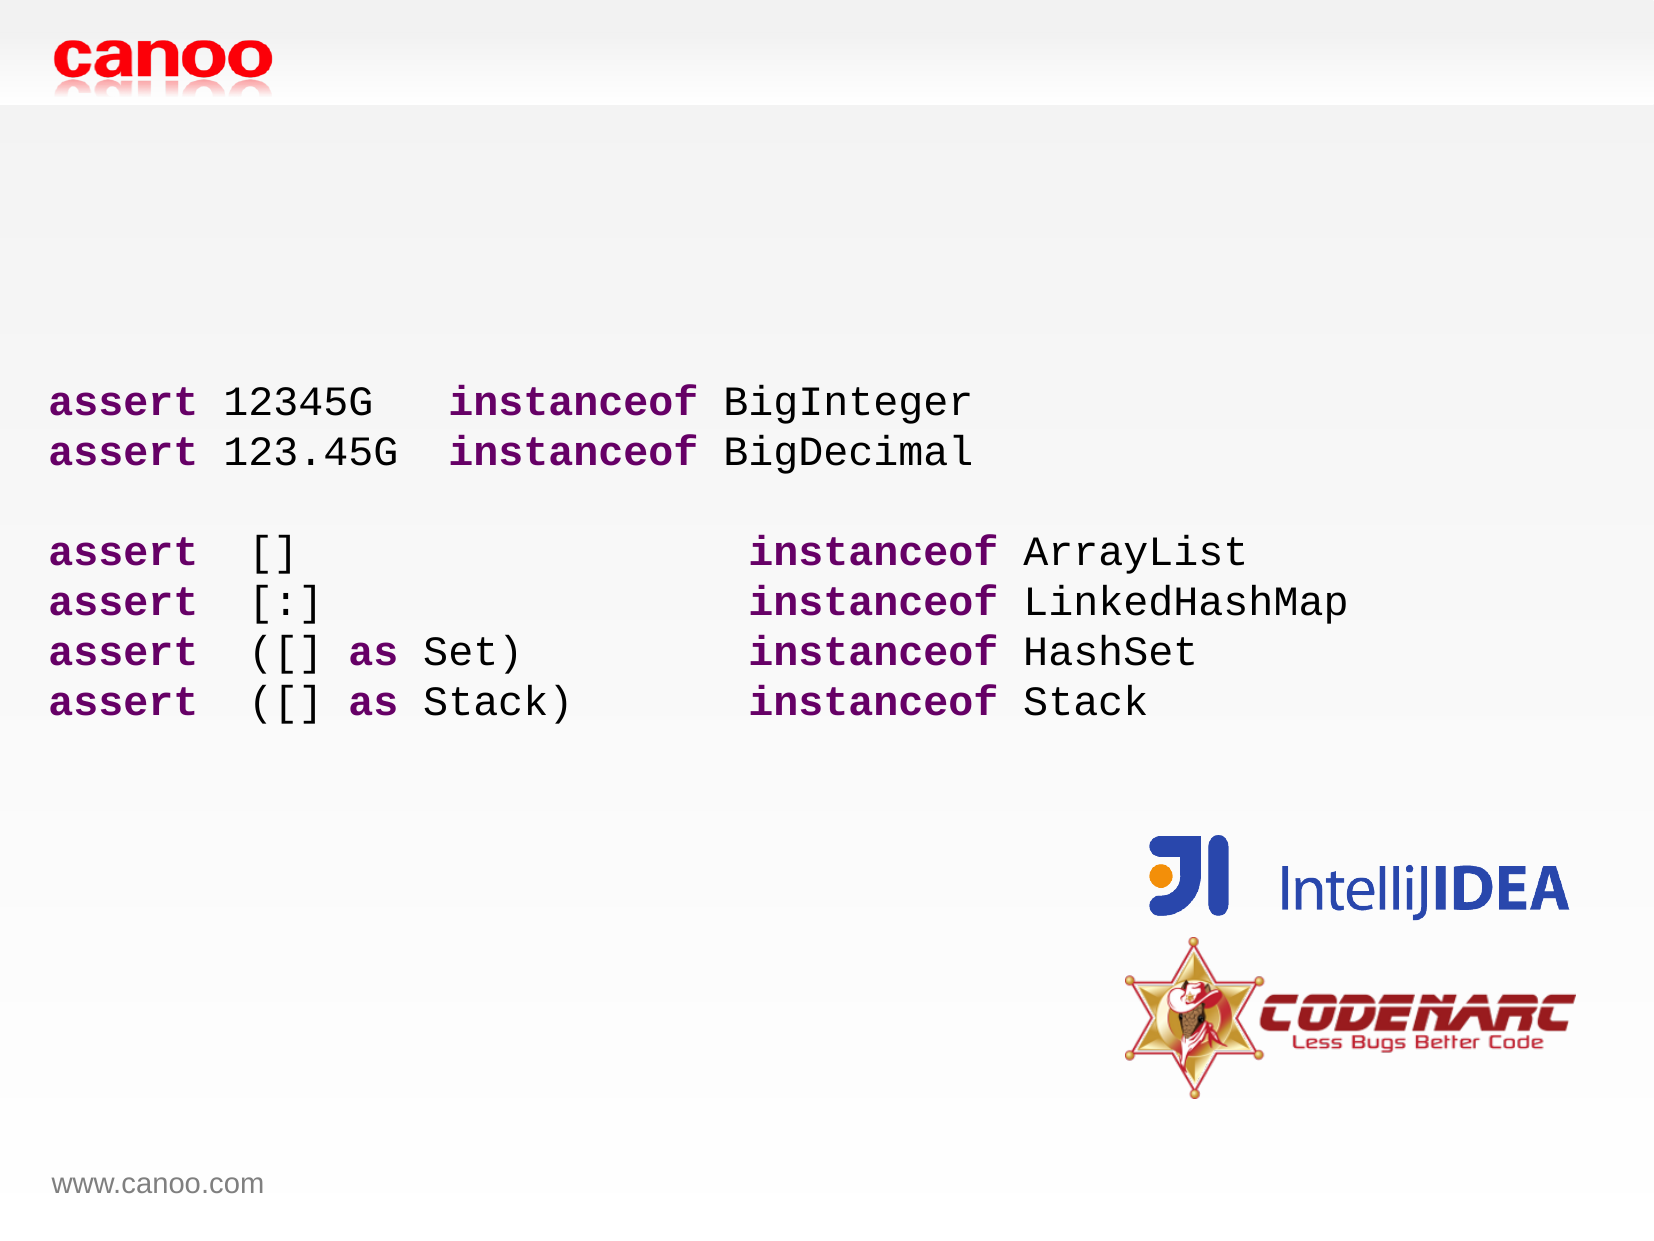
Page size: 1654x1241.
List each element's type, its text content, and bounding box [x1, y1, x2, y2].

picture [51, 37, 273, 119]
picture [1136, 834, 1587, 922]
picture [1125, 937, 1576, 1099]
subtitle assert 12345G instanceof BigInteger assert 123.45G instanceof BigDecimal assert [] instanceof ArrayList assert [:] instanceof LinkedHashMap assert ([] as Set) instanceof HashSet assert ([] as Stack) instanceof Stack [48, 146, 1654, 1102]
